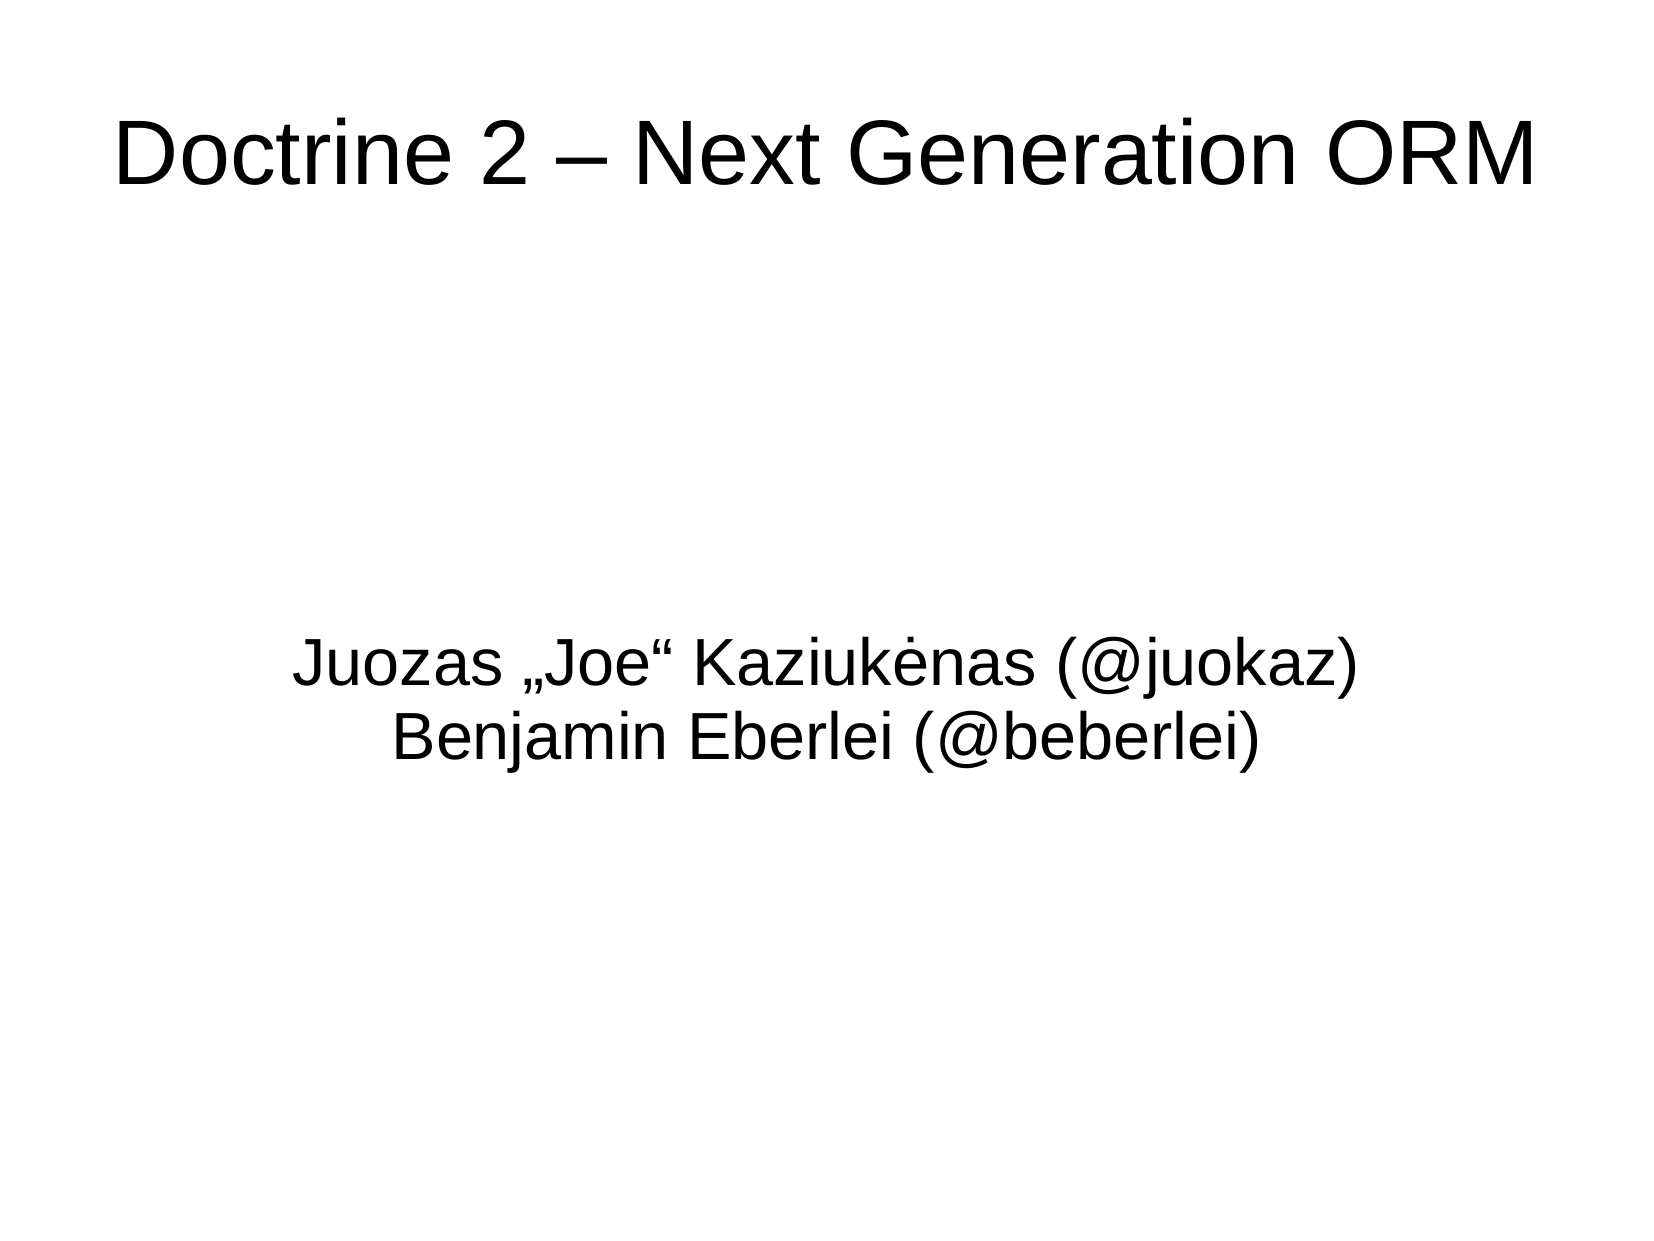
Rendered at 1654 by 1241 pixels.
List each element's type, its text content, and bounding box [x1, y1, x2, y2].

subtitle Juozas „Joe“ Kaziukėnas (@juokaz) Benjamin Eberlei (@beberlei) [82, 297, 1571, 1102]
title Doctrine 2 – Next Generation ORM [82, 56, 1571, 250]
